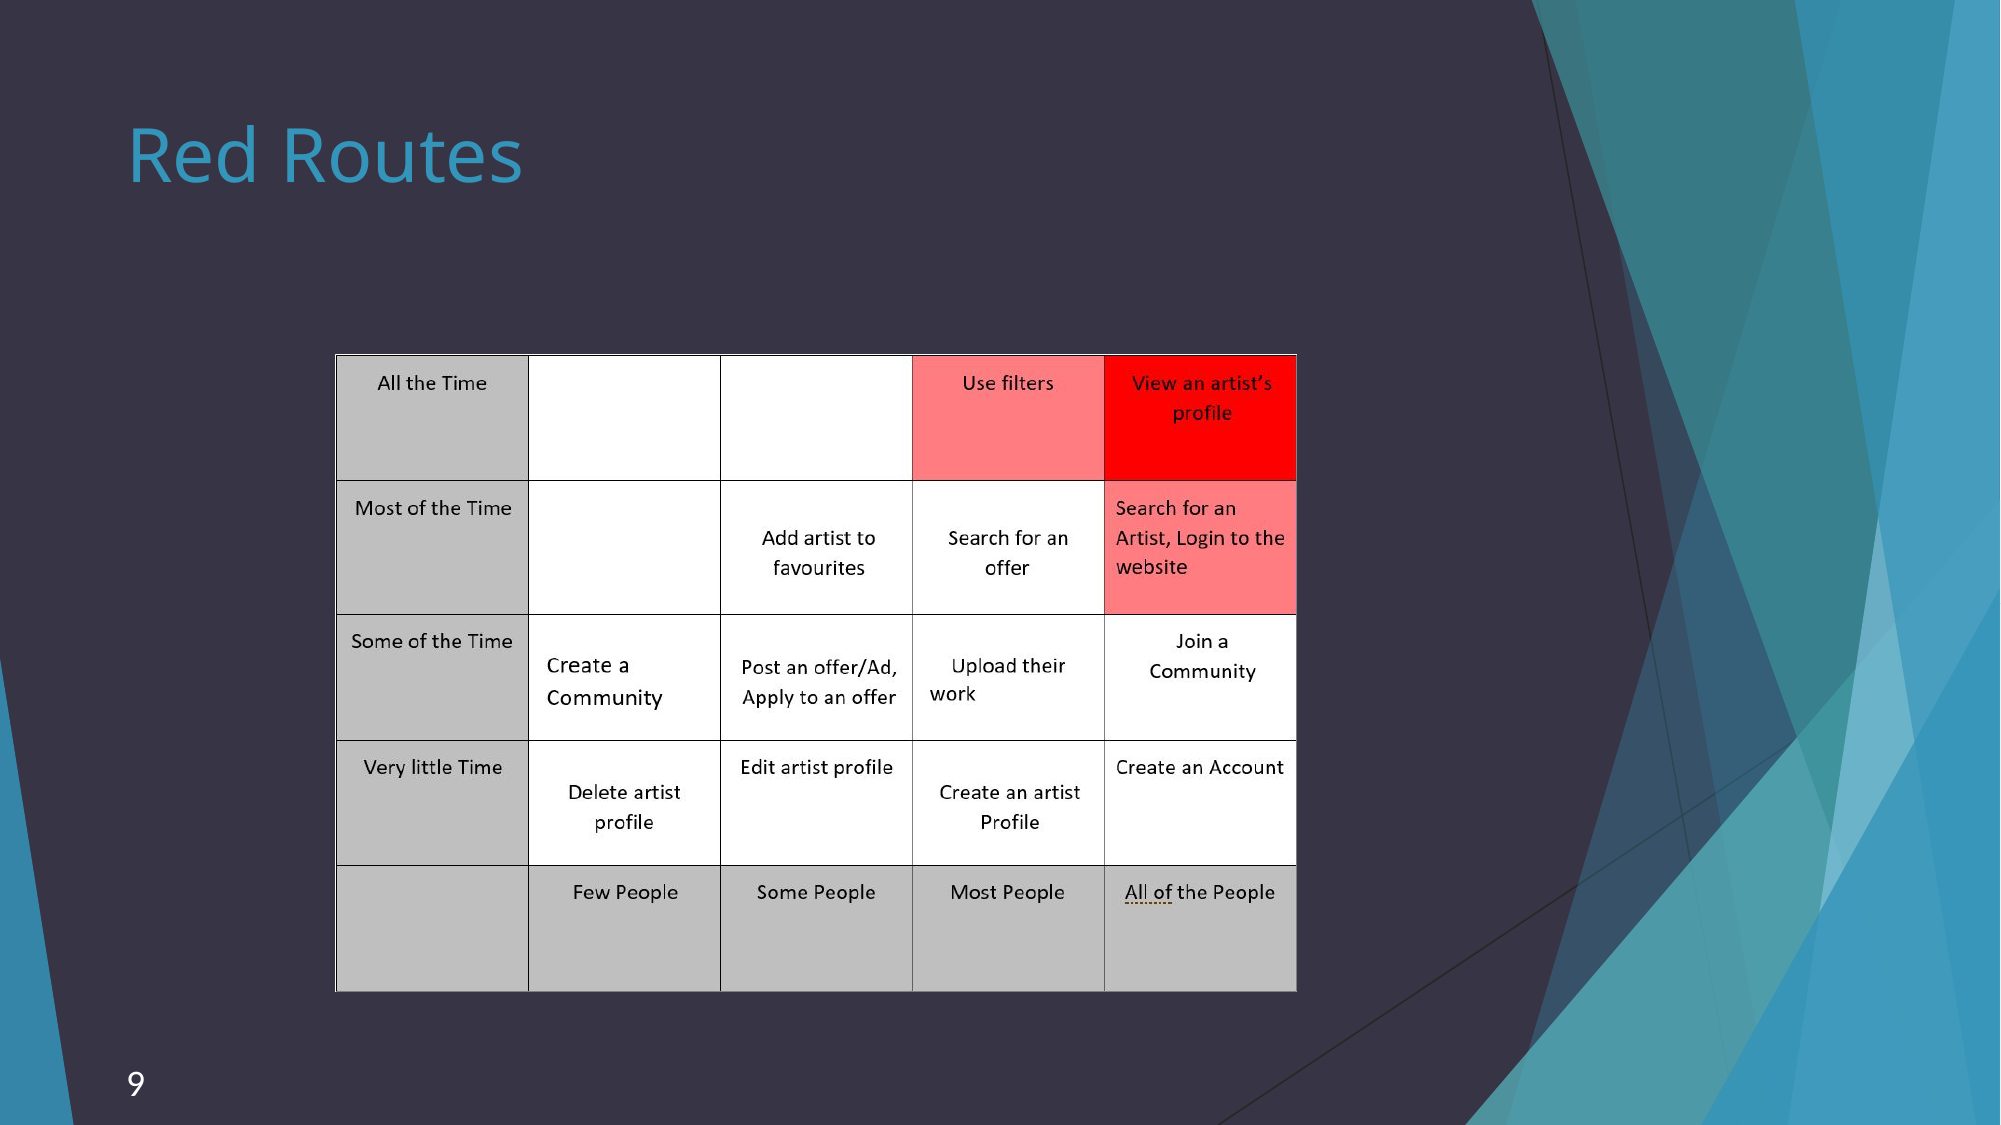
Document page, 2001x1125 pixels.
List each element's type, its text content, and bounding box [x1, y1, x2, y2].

title Red Routes [111, 99, 1522, 317]
text_box 9 [111, 1051, 184, 1113]
picture [335, 354, 1297, 992]
